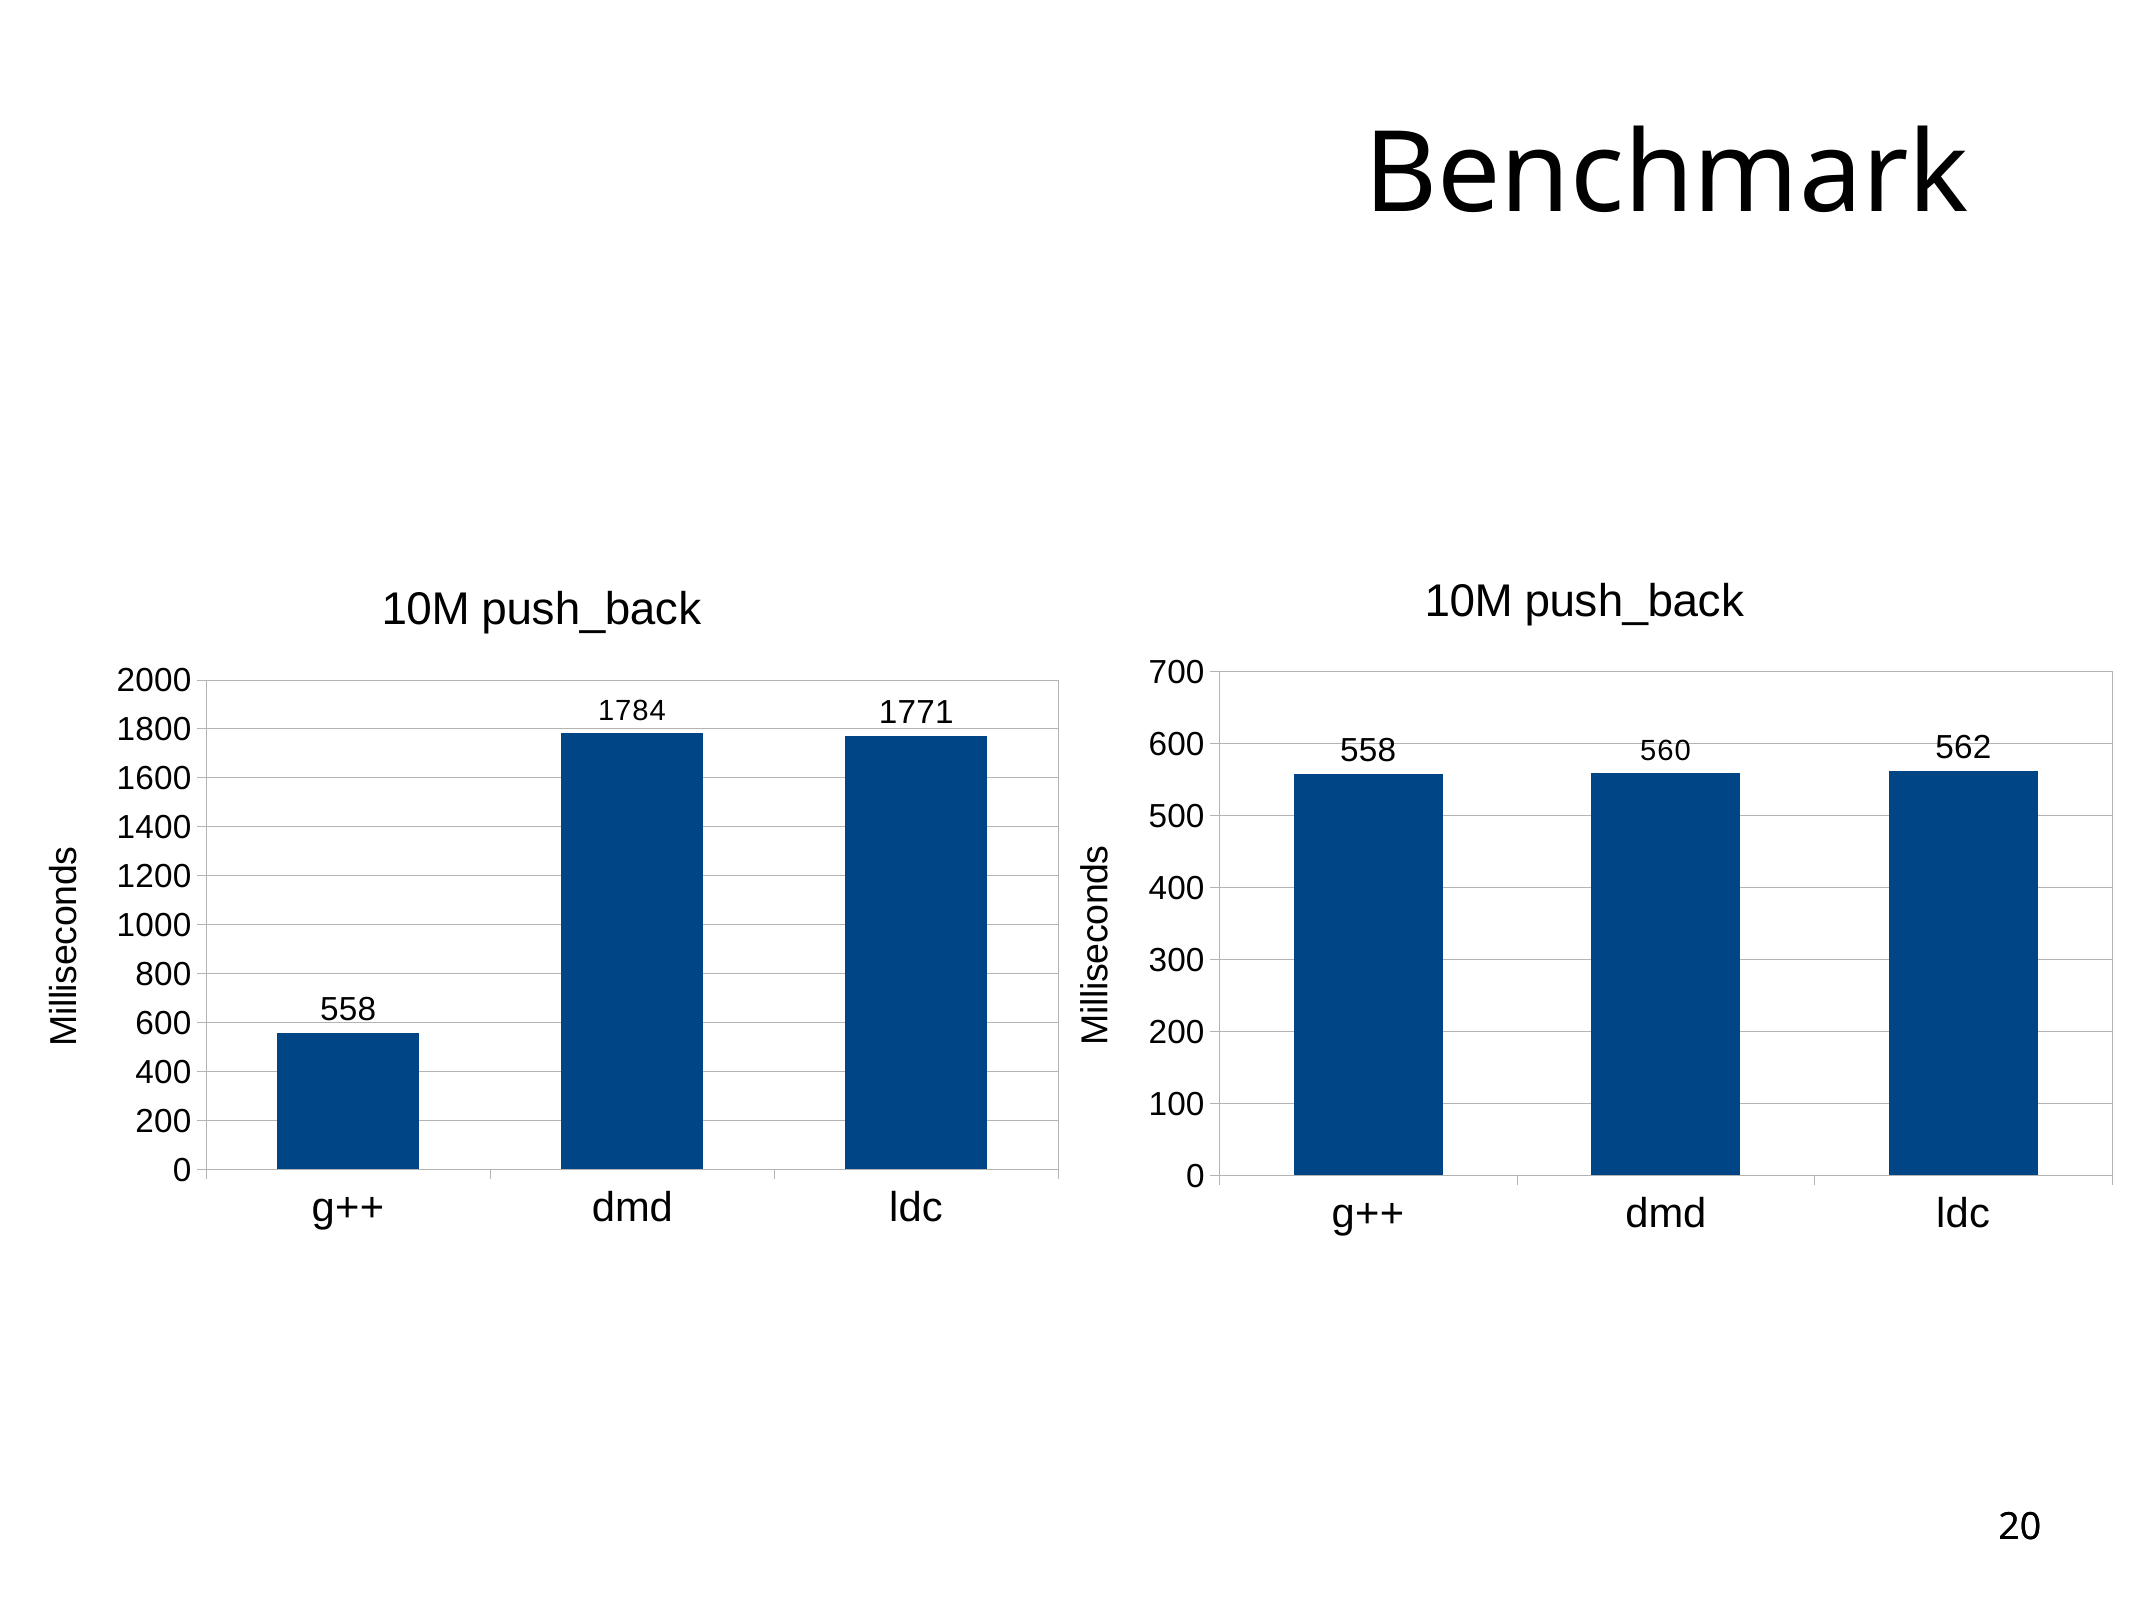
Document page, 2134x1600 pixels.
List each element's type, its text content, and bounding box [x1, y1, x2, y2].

chart [3, 540, 2134, 1252]
title Benchmark [156, 72, 1978, 261]
text_box <number> [1985, 1493, 2055, 1557]
